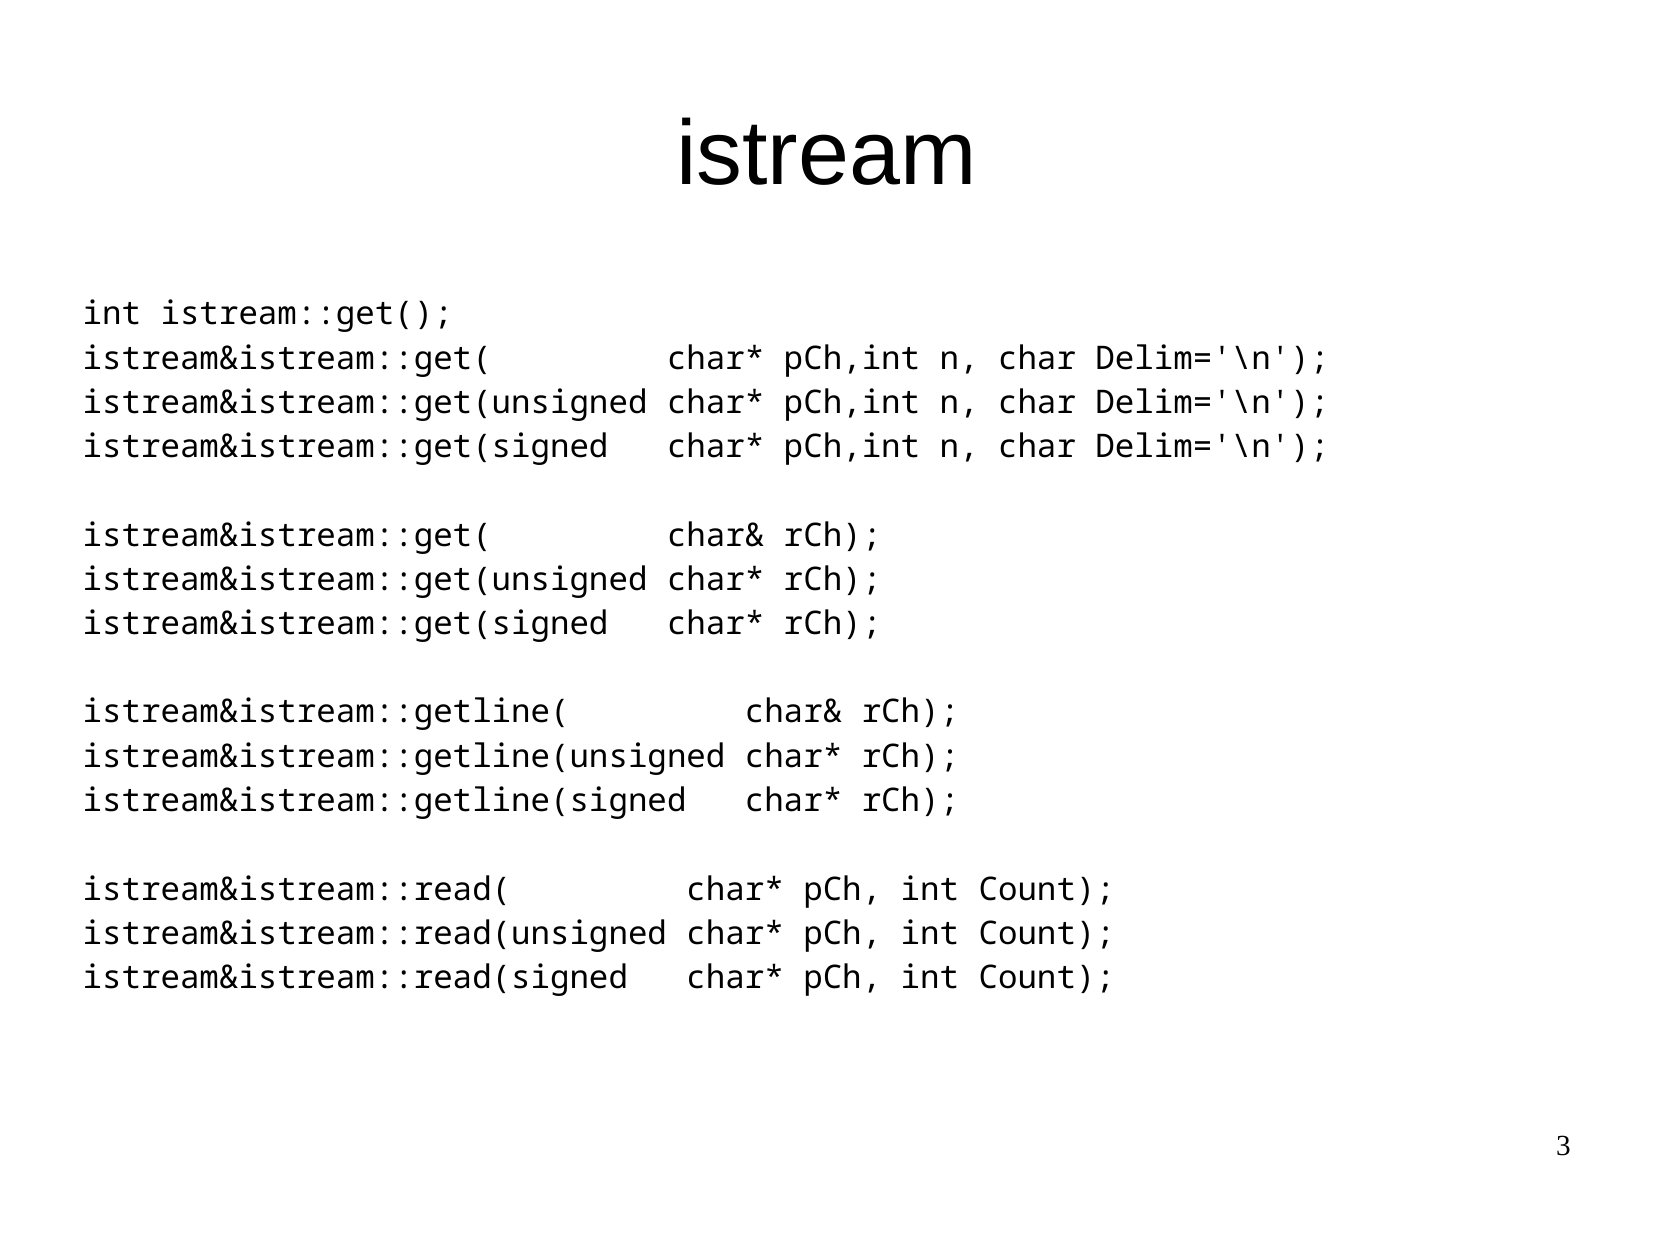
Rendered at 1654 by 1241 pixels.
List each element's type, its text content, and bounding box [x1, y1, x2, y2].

title istream [82, 49, 1571, 257]
list int istream::get(); istream&istream::get( char* pCh,int n, char Delim='\n'); istream&istream::get(unsigned char* pCh,int n, char Delim='\n'); istream&istream::get(signed char* pCh,int n, char Delim='\n'); istream&istream::get( char& rCh); istream&istream::get(unsigned char* rCh); istream&istream::get(signed char* rCh); istream&istream::getline( char& rCh); istream&istream::getline(unsigned char* rCh); istream&istream::getline(signed char* rCh); istream&istream::read( char* pCh, int Count); istream&istream::read(unsigned char* pCh, int Count); istream&istream::read(signed char* pCh, int Count); [82, 290, 1571, 1010]
